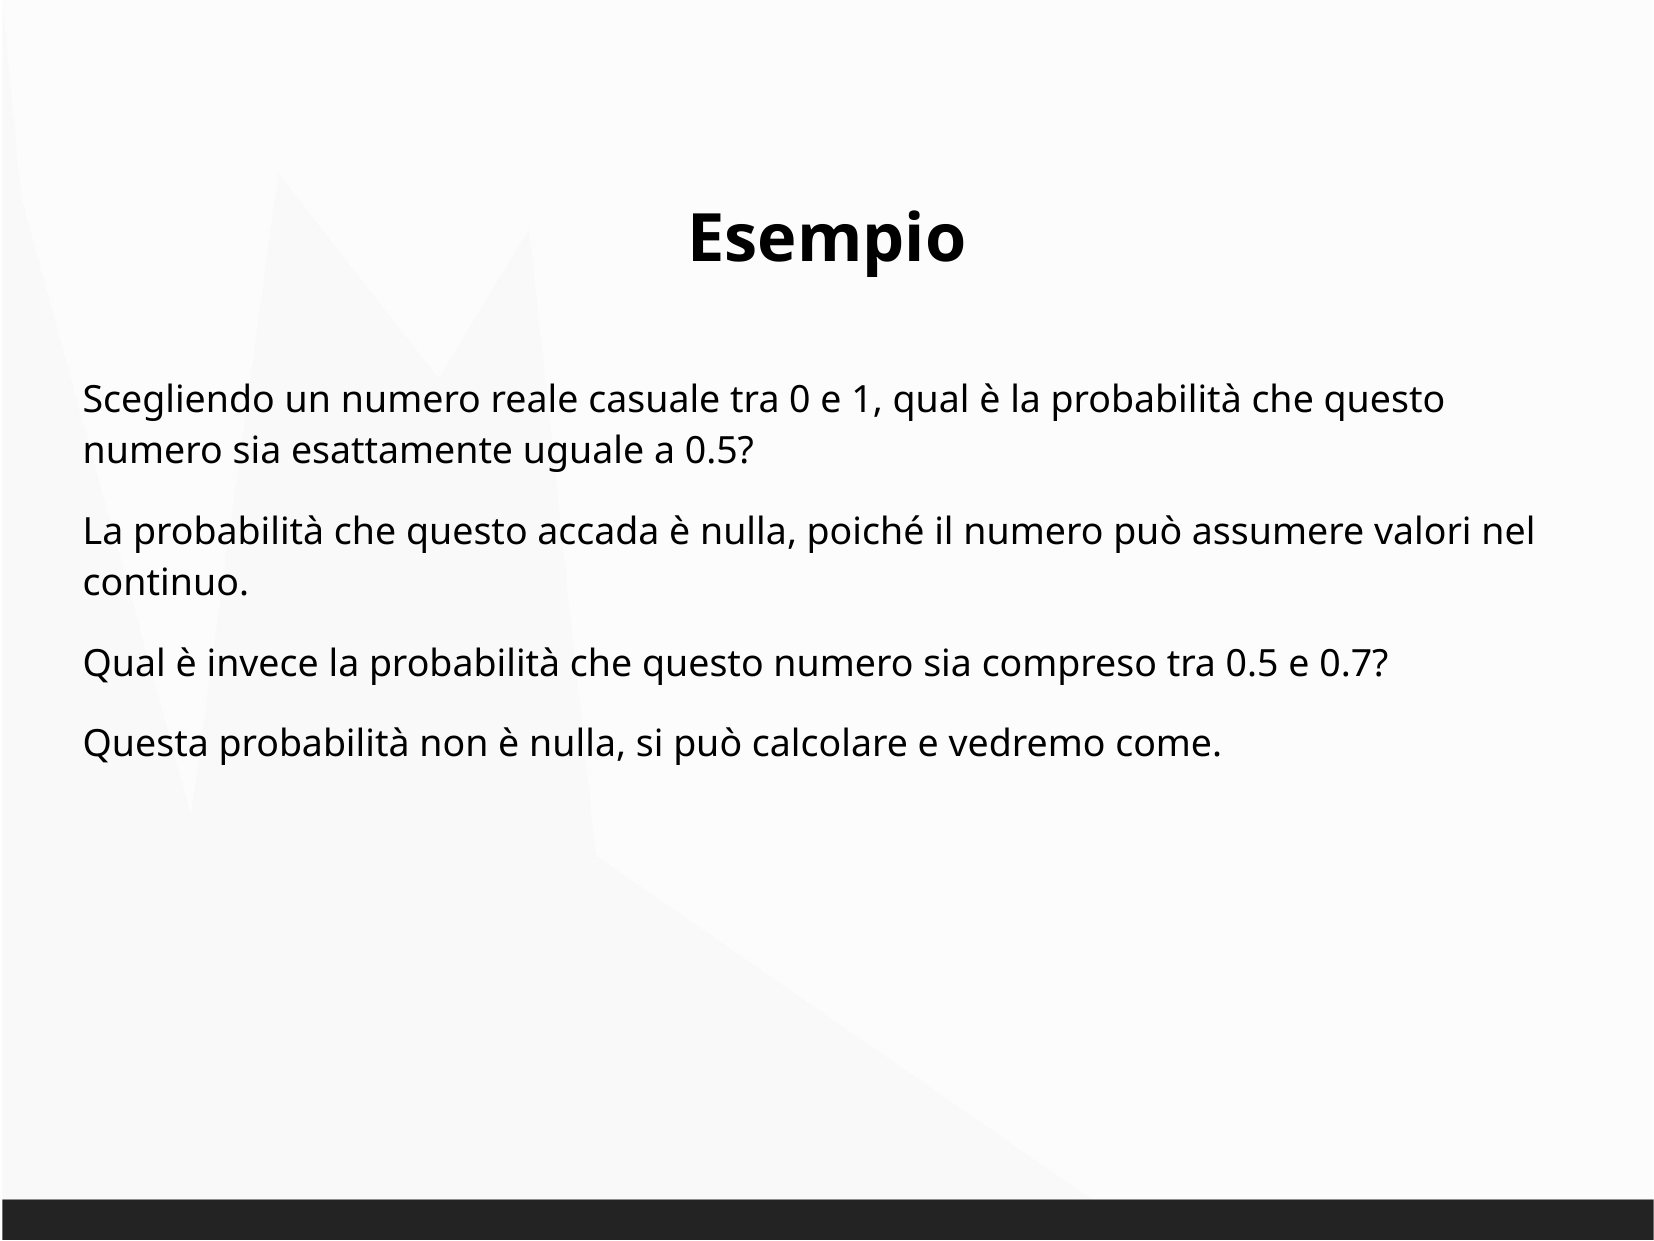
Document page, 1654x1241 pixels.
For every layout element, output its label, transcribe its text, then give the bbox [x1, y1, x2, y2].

picture [2, 0, 1654, 1241]
title Esempio [82, 132, 1571, 340]
list Scegliendo un numero reale casuale tra 0 e 1, qual è la probabilità che questo numero sia esattamente uguale a 0.5? La probabilità che questo accada è nulla, poiché il numero può assumere valori nel continuo. Qual è invece la probabilità che questo numero sia compreso tra 0.5 e 0.7? Questa probabilità non è nulla, si può calcolare e vedremo come. [82, 372, 1571, 1093]
